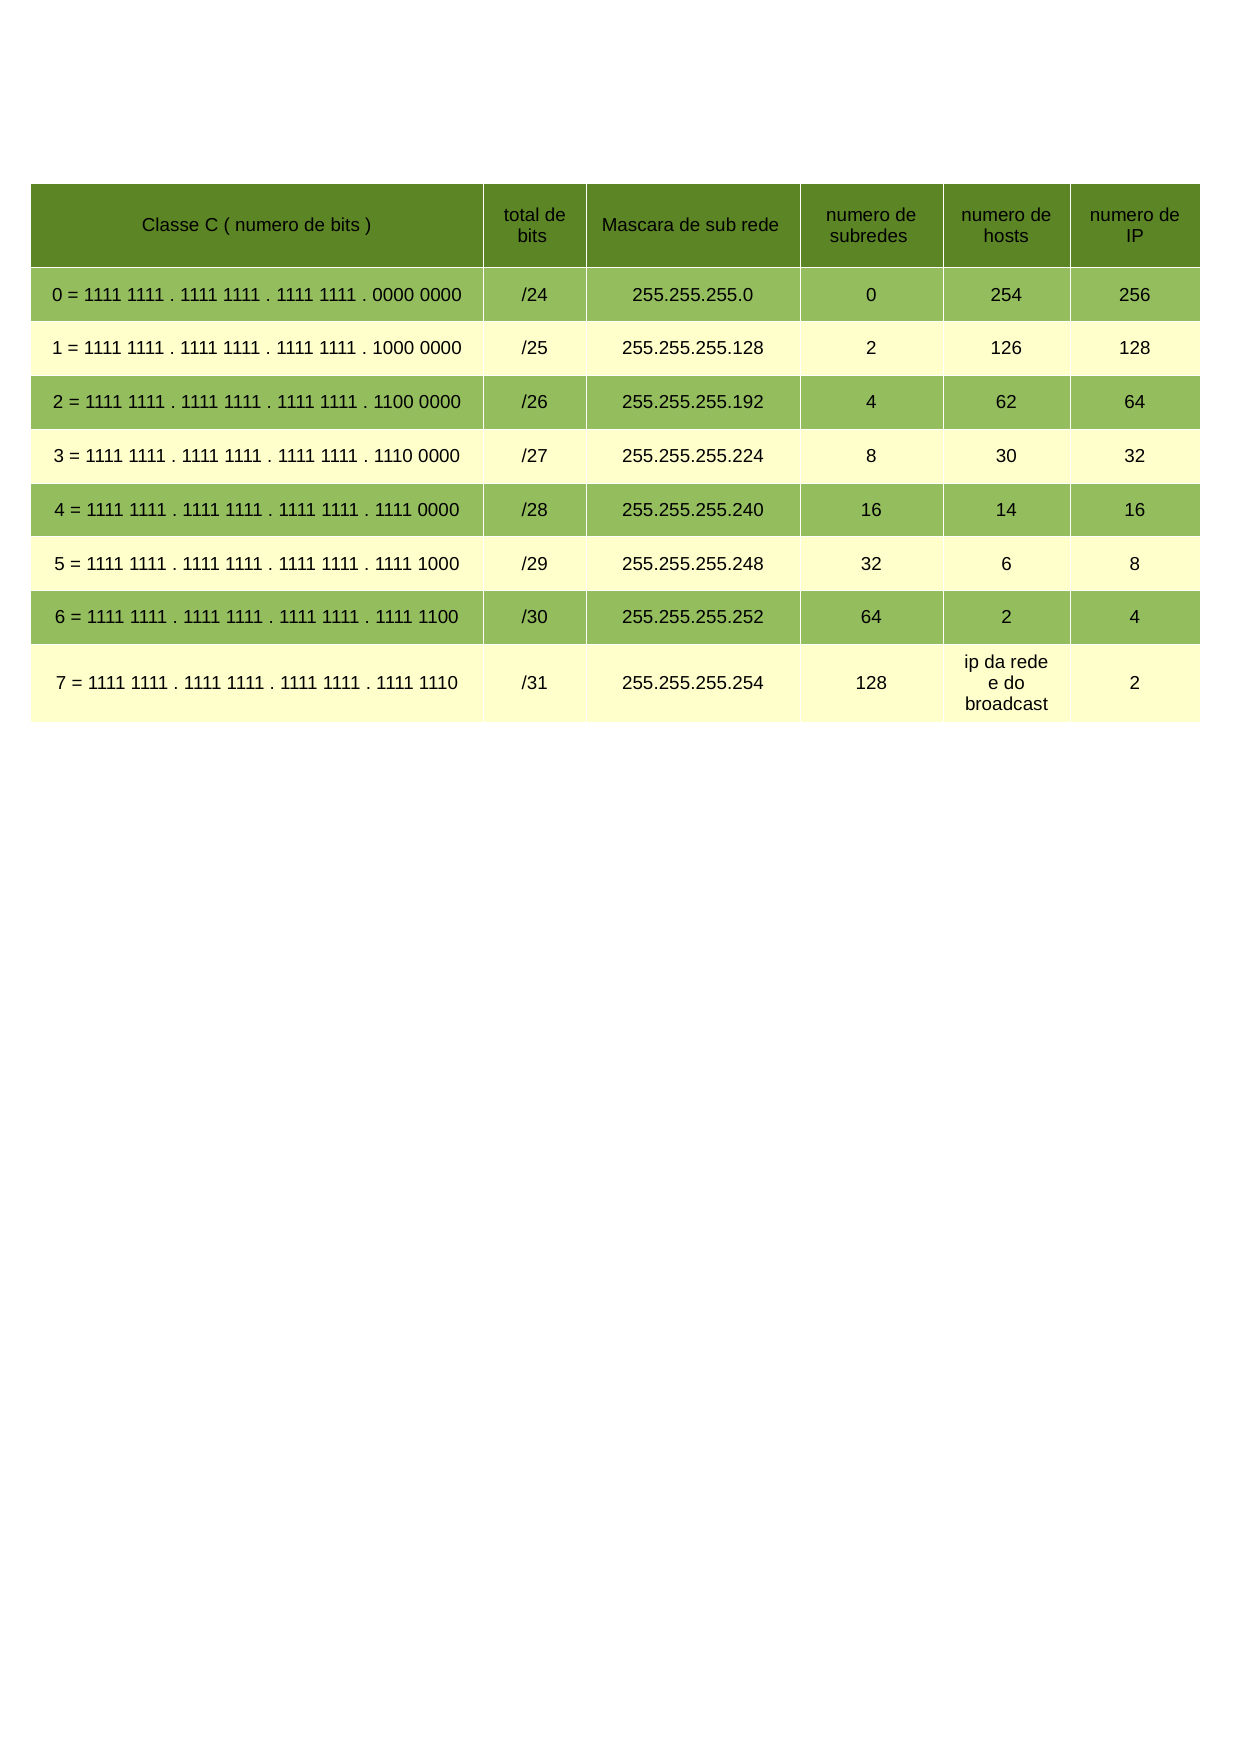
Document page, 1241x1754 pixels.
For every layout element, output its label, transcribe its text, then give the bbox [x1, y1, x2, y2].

table_cell /29 [484, 537, 586, 590]
table_cell /31 [484, 645, 586, 722]
table_cell 32 [1071, 430, 1200, 483]
table_cell ip da rede e do broadcast [944, 645, 1070, 722]
table_header Classe C ( numero de bits ) [31, 184, 483, 267]
table_cell 14 [944, 484, 1070, 536]
table_cell 128 [801, 645, 943, 722]
table_header numero de subredes [801, 184, 943, 267]
table_cell 30 [944, 430, 1070, 483]
table_cell 0 = 1111 1111 . 1111 1111 . 1111 1111 . 0000 0000 [31, 268, 483, 321]
table_cell 255.255.255.248 [587, 537, 800, 590]
table_cell 64 [801, 591, 943, 644]
table_cell 255.255.255.224 [587, 430, 800, 483]
table_header total de bits [484, 184, 586, 267]
table_header numero de hosts [944, 184, 1070, 267]
table_cell 255.255.255.252 [587, 591, 800, 644]
table_cell 7 = 1111 1111 . 1111 1111 . 1111 1111 . 1111 1110 [31, 645, 483, 722]
table_cell /28 [484, 484, 586, 536]
table_cell 255.255.255.240 [587, 484, 800, 536]
table_cell 32 [801, 537, 943, 590]
table_cell 255.255.255.0 [587, 268, 800, 321]
table_cell 255.255.255.192 [587, 376, 800, 429]
table_cell 255.255.255.254 [587, 645, 800, 722]
table_cell 2 [801, 322, 943, 375]
table_cell 64 [1071, 376, 1200, 429]
table_cell 16 [1071, 484, 1200, 536]
table_cell 254 [944, 268, 1070, 321]
table_cell 3 = 1111 1111 . 1111 1111 . 1111 1111 . 1110 0000 [31, 430, 483, 483]
table_cell 8 [801, 430, 943, 483]
table_cell /30 [484, 591, 586, 644]
table_cell /26 [484, 376, 586, 429]
table_header Mascara de sub rede [587, 184, 800, 267]
table_cell 4 [801, 376, 943, 429]
table_cell 126 [944, 322, 1070, 375]
table_cell 255.255.255.128 [587, 322, 800, 375]
table_cell 128 [1071, 322, 1200, 375]
table_cell 2 [944, 591, 1070, 644]
table_cell 0 [801, 268, 943, 321]
table_cell 8 [1071, 537, 1200, 590]
table_cell /25 [484, 322, 586, 375]
table_cell 2 = 1111 1111 . 1111 1111 . 1111 1111 . 1100 0000 [31, 376, 483, 429]
table_cell 6 = 1111 1111 . 1111 1111 . 1111 1111 . 1111 1100 [31, 591, 483, 644]
table_cell 1 = 1111 1111 . 1111 1111 . 1111 1111 . 1000 0000 [31, 322, 483, 375]
table_header numero de IP [1071, 184, 1200, 267]
table_cell 5 = 1111 1111 . 1111 1111 . 1111 1111 . 1111 1000 [31, 537, 483, 590]
table_cell 256 [1071, 268, 1200, 321]
table_cell 2 [1071, 645, 1200, 722]
table_cell 62 [944, 376, 1070, 429]
table_cell 4 = 1111 1111 . 1111 1111 . 1111 1111 . 1111 0000 [31, 484, 483, 536]
table_cell /27 [484, 430, 586, 483]
table_cell 16 [801, 484, 943, 536]
table_cell 4 [1071, 591, 1200, 644]
table_cell /24 [484, 268, 586, 321]
table_cell 6 [944, 537, 1070, 590]
